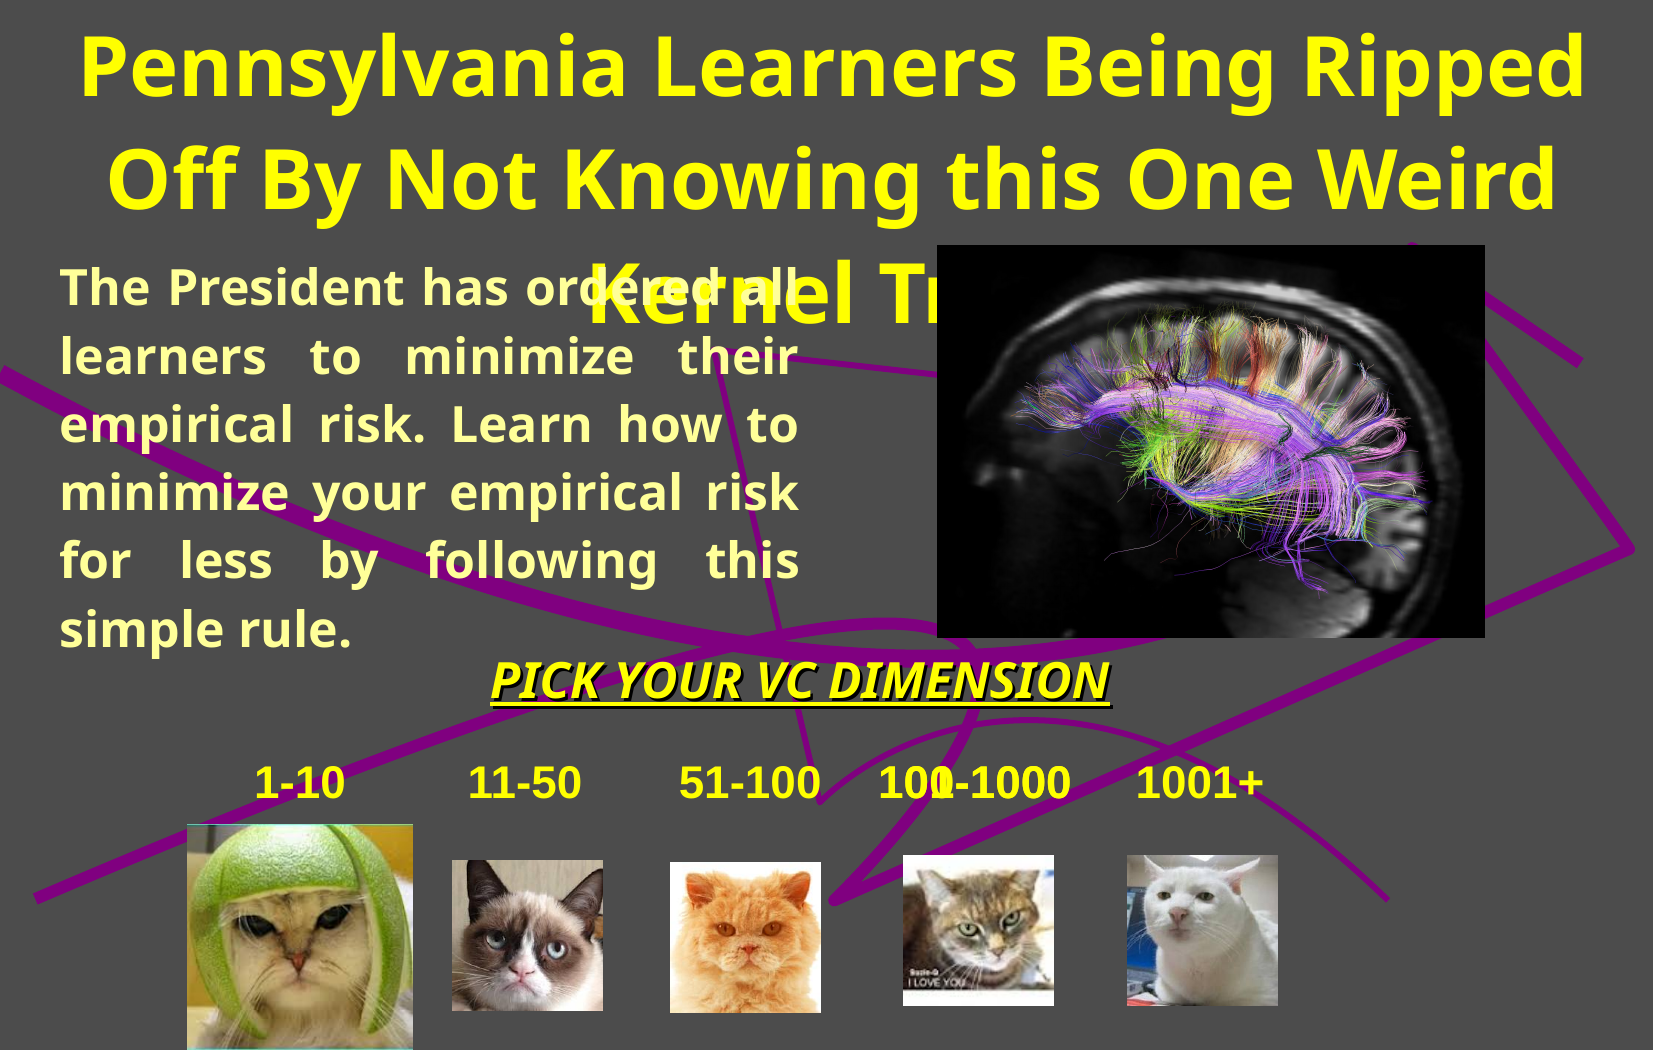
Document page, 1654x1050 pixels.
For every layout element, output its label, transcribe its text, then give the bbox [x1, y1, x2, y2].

picture [187, 824, 413, 1050]
picture [1127, 855, 1278, 1006]
picture [670, 862, 821, 1013]
picture [903, 855, 1054, 1006]
text_box 100-1000 [862, 750, 1088, 817]
text_box 1-10 [187, 750, 412, 817]
text_box 51-100 [637, 750, 862, 817]
picture [452, 860, 603, 1011]
text_box 11-50 [412, 750, 637, 817]
picture [937, 245, 1485, 637]
text_box 1001+ [1088, 750, 1313, 817]
text_box Pennsylvania Learners Being Ripped Off By Not Knowing this One Weird Kernel Trick [0, 0, 1653, 270]
text_box PICK YOUR VC DIMENSION [99, 637, 1501, 729]
text_box The President has ordered all learners to minimize their empirical risk. Learn how to minimize your empirical risk for less by following this simple rule. [44, 244, 826, 788]
